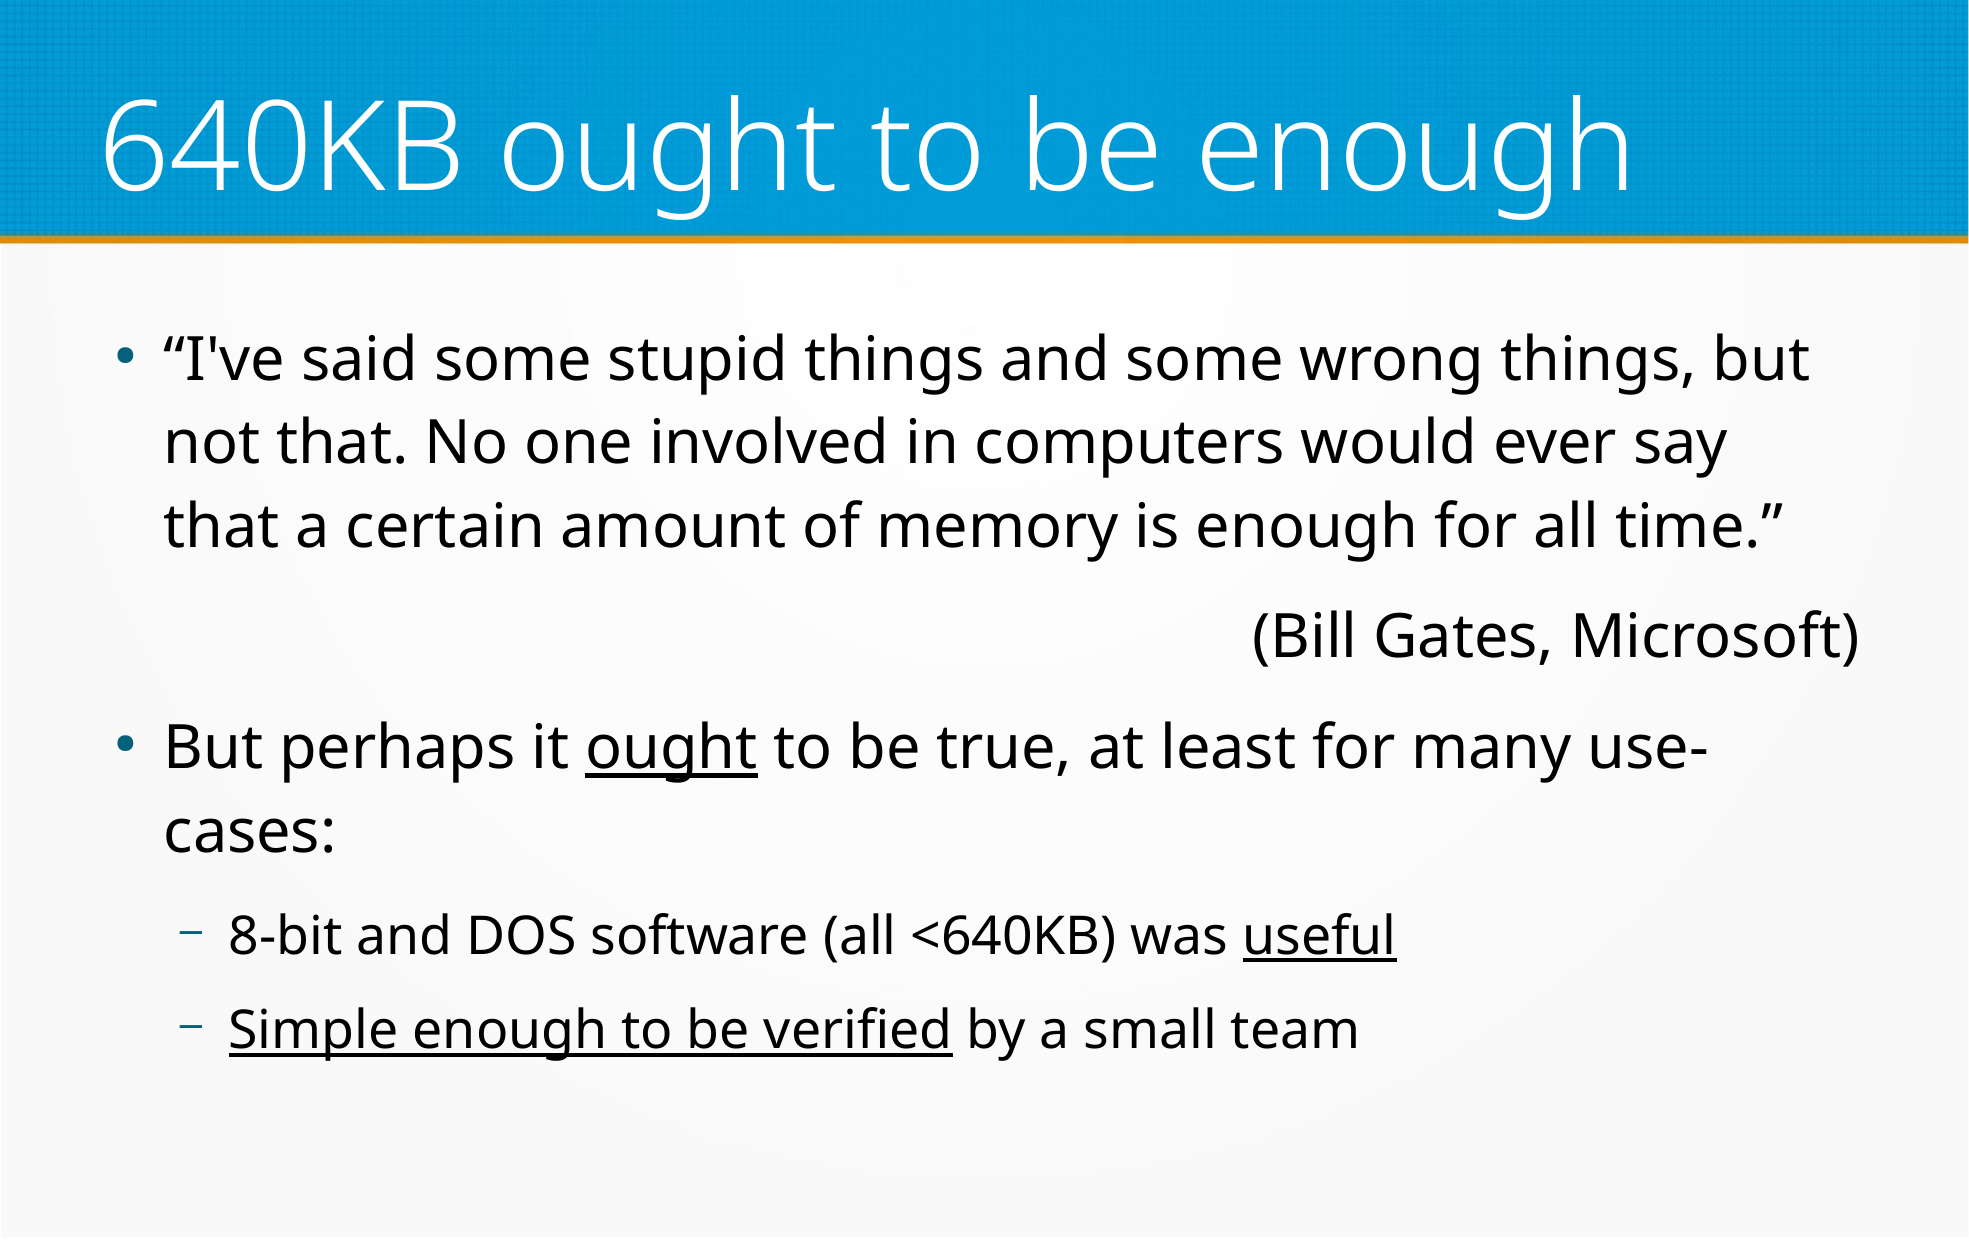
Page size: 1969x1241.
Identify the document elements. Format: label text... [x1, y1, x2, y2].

list “I've said some stupid things and some wrong things, but not that. No one involved in computers would ever say that a certain amount of memory is enough for all time.” (Bill Gates, Microsoft) But perhaps it ought to be true, at least for many use-cases: 8-bit and DOS software (all <640KB) was useful Simple enough to be verified by a small team [98, 315, 1861, 1081]
title 640KB ought to be enough [98, 19, 1870, 227]
picture [0, 233, 1969, 1241]
